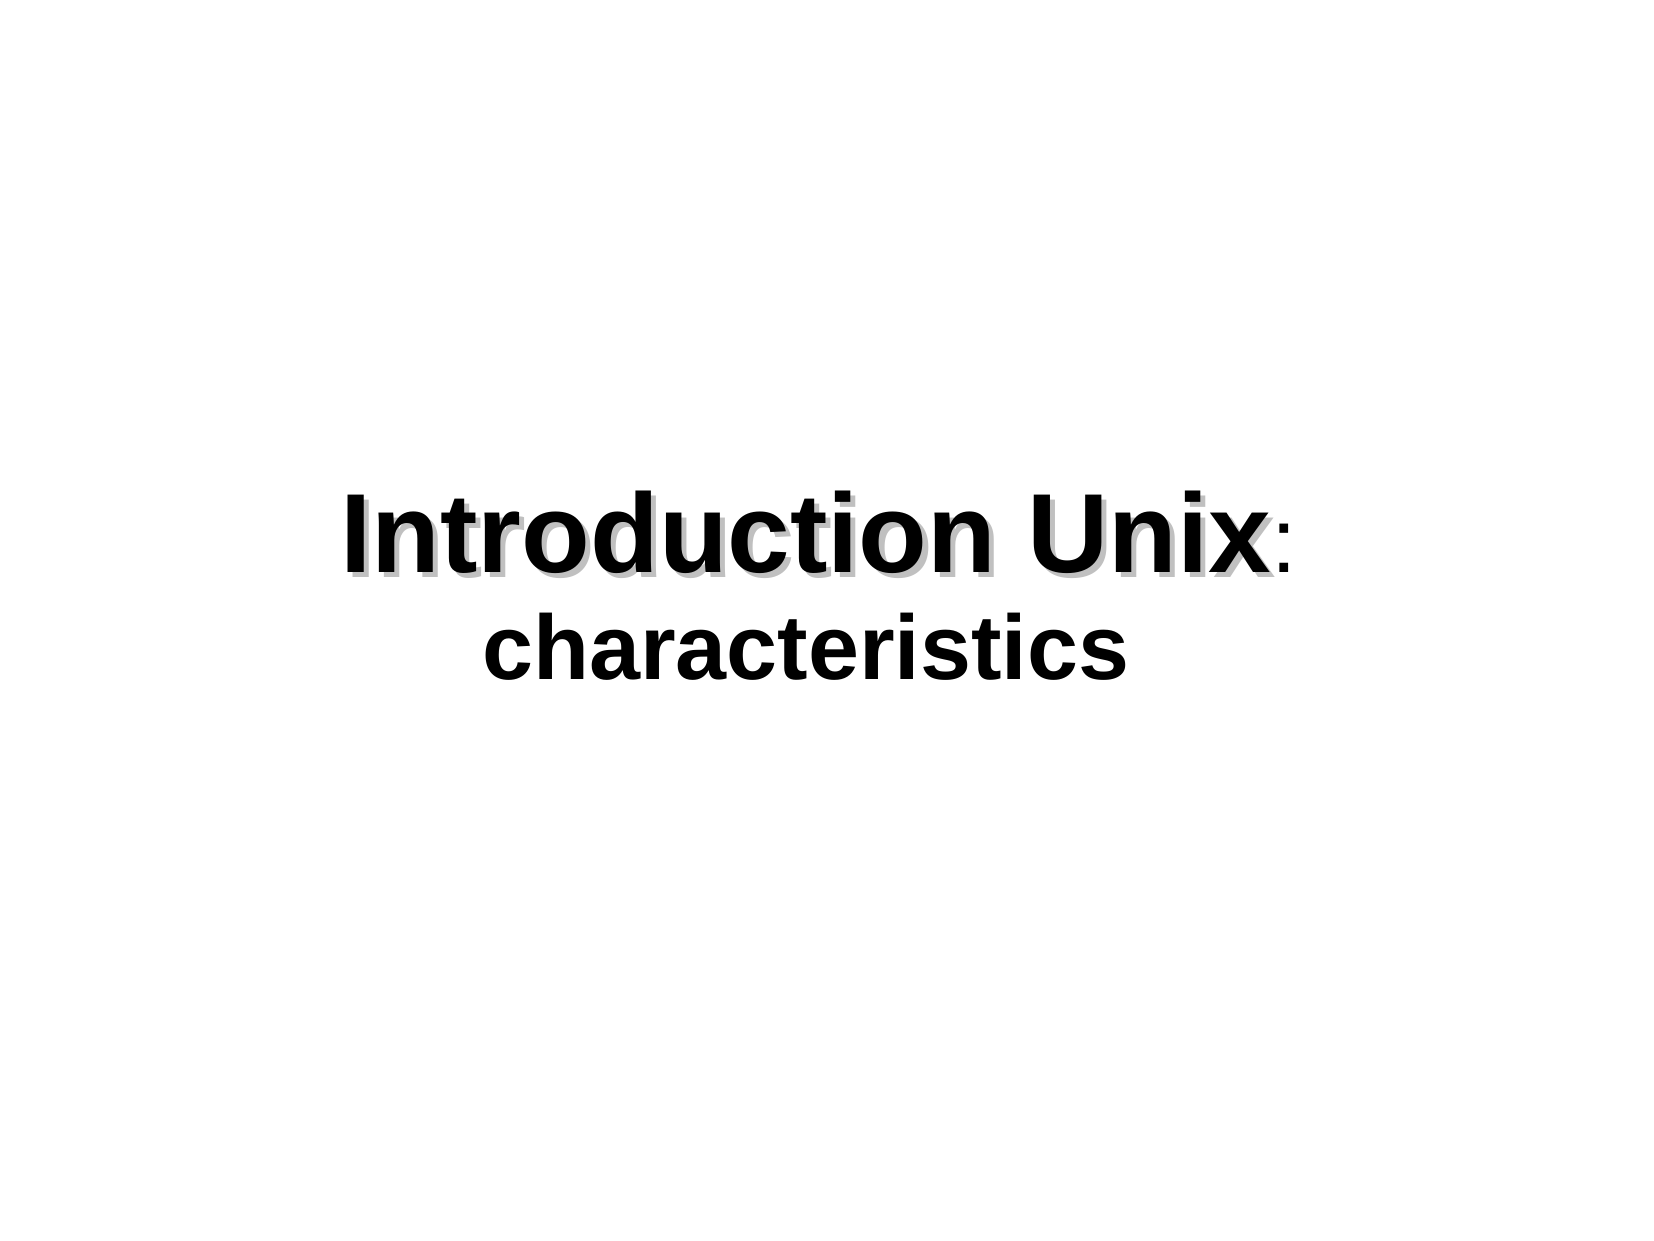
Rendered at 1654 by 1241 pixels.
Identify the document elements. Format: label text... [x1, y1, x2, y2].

title Introduction Unix: characteristics [75, 300, 1564, 871]
